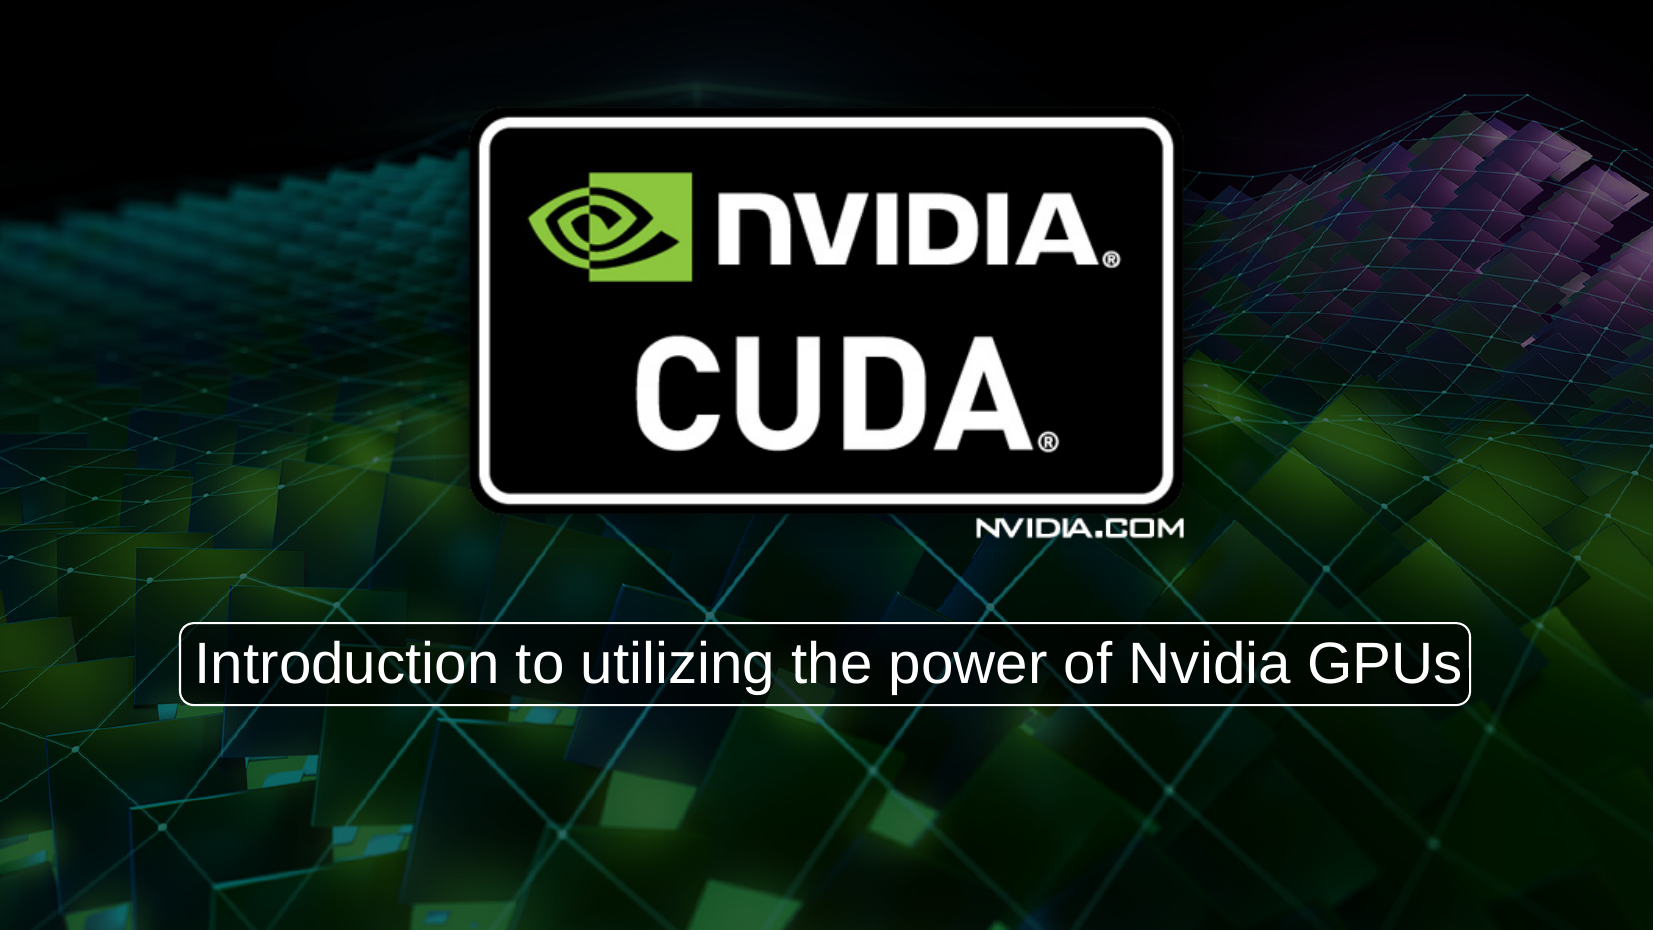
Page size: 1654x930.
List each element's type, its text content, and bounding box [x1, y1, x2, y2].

text_box Introduction to utilizing the power of Nvidia GPUs [180, 623, 1482, 706]
picture [0, 0, 1653, 930]
